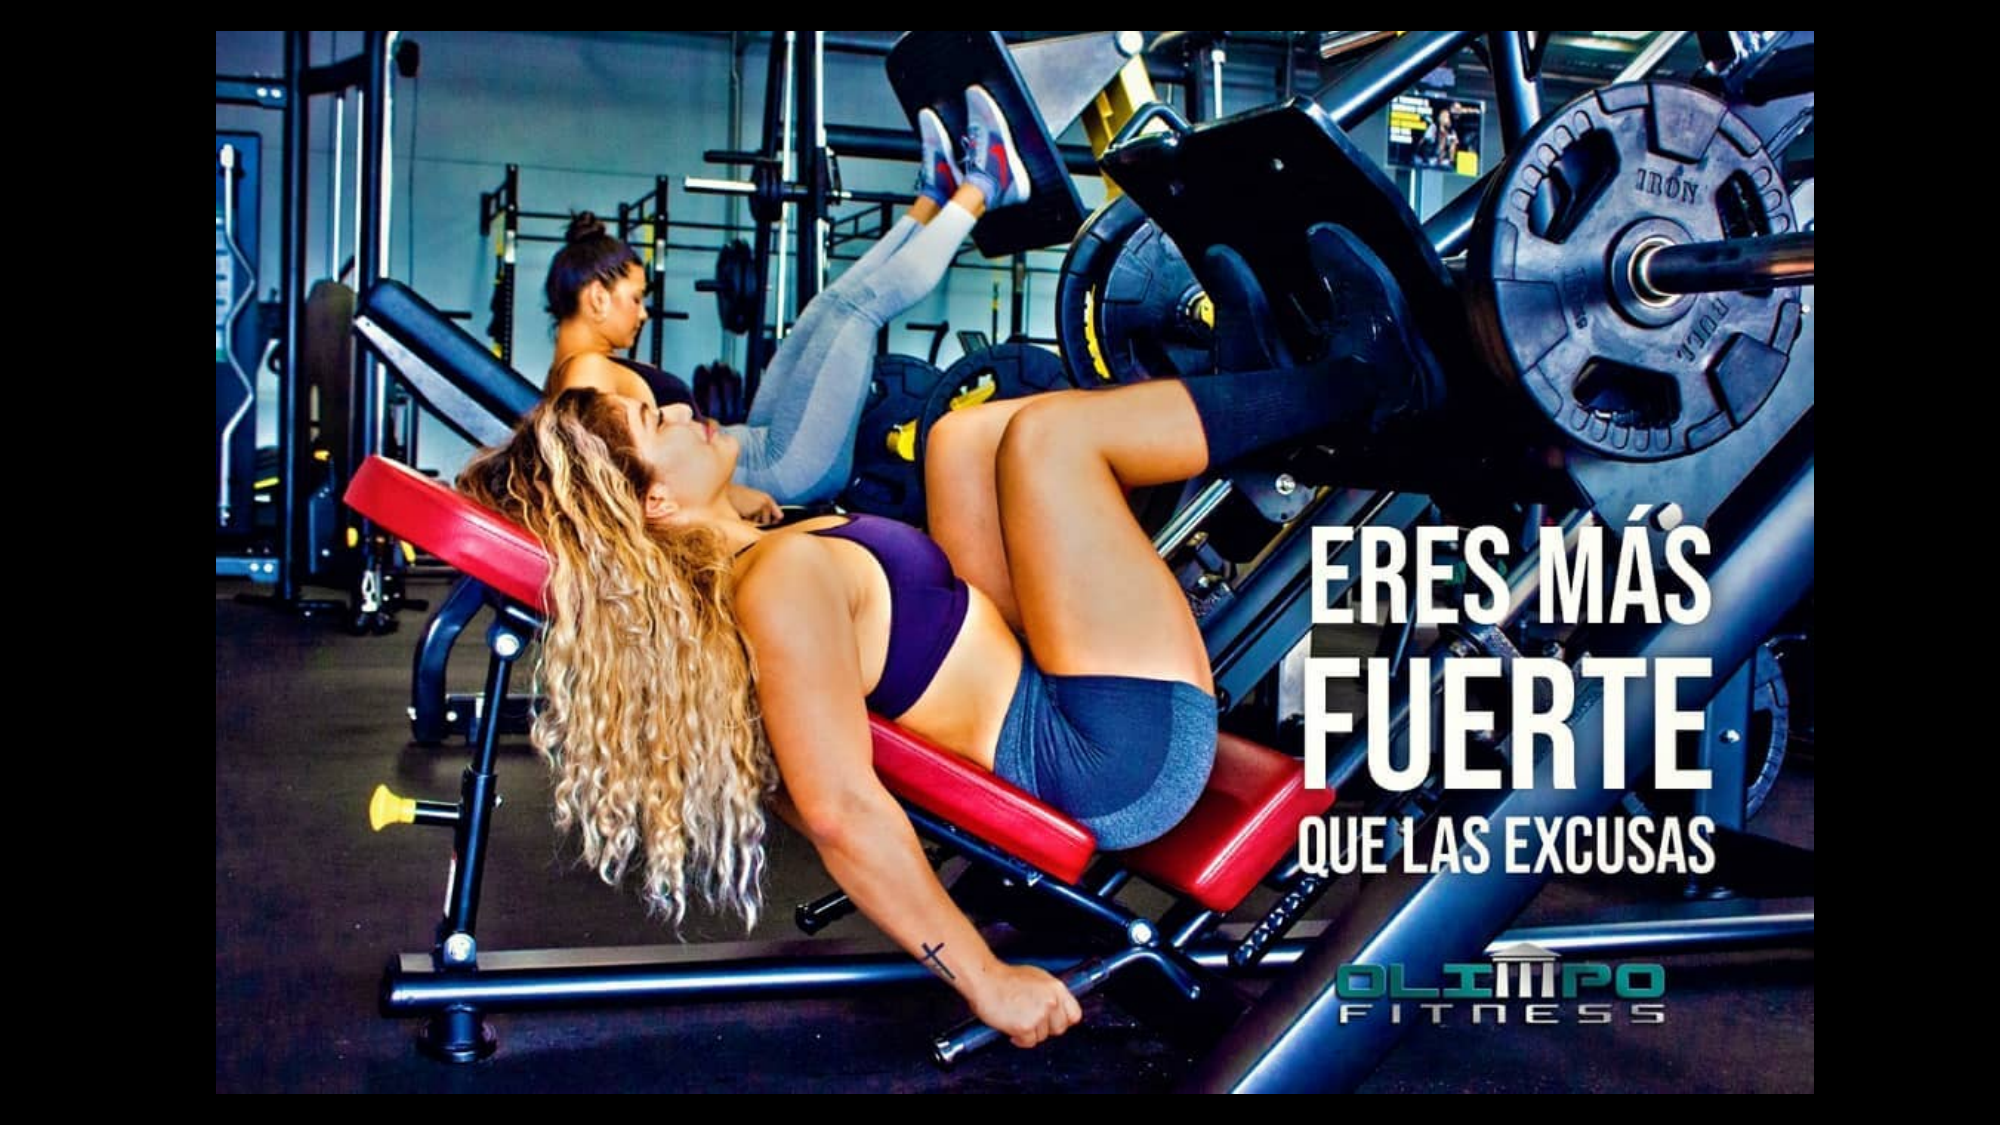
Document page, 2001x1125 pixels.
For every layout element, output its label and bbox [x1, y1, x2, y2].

picture [216, 31, 1814, 1094]
